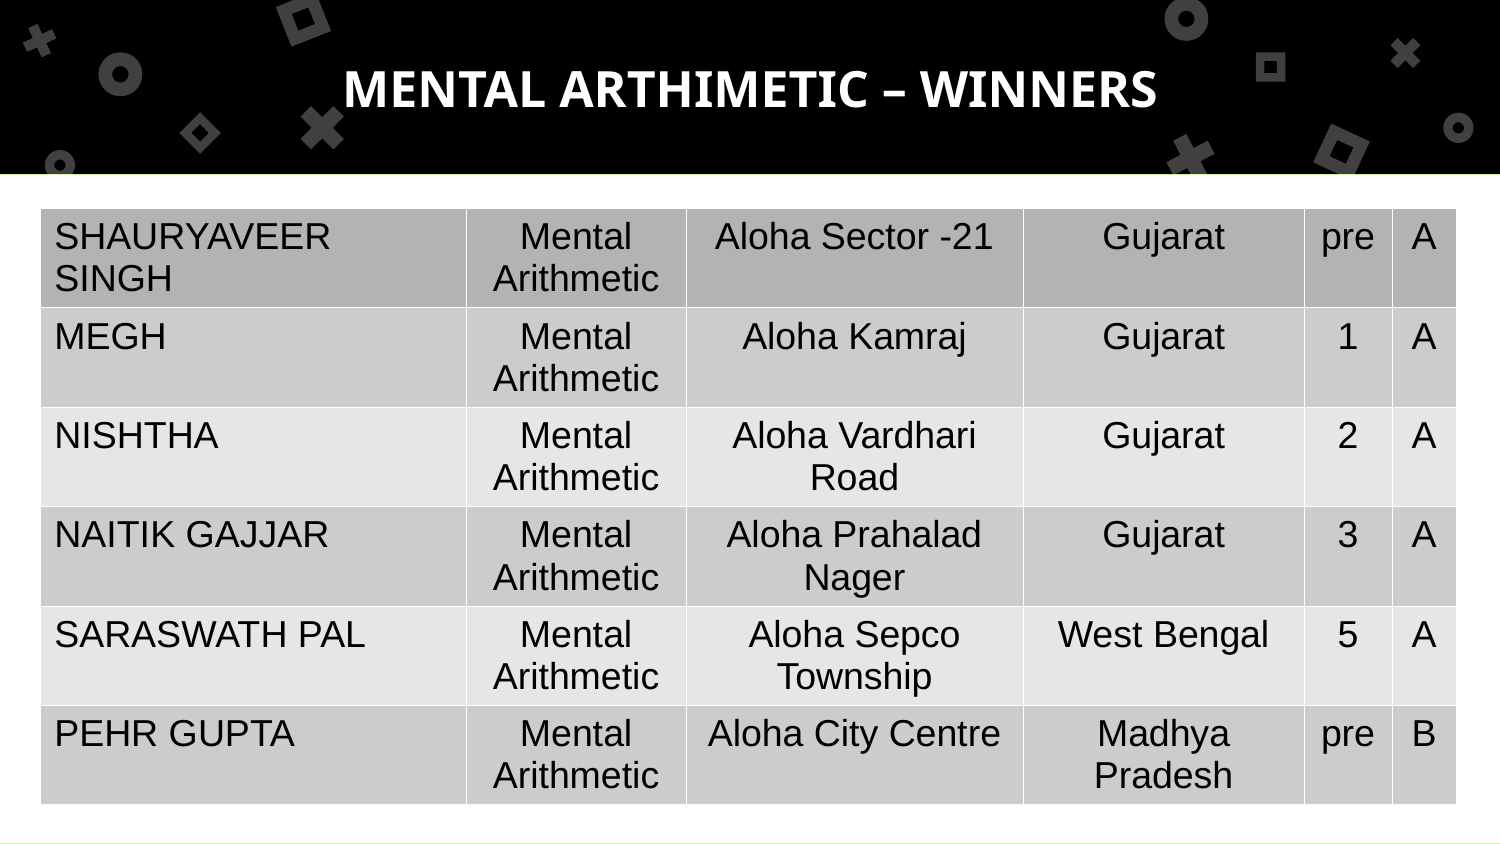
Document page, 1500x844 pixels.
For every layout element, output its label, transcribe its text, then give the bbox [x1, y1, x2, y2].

table_cell A [1393, 507, 1456, 606]
table_cell 1 [1305, 308, 1392, 407]
table_cell NISHTHA [41, 408, 466, 506]
table_cell West Bengal [1024, 607, 1304, 705]
table_header Aloha Sector -21 [687, 209, 1023, 307]
table_cell Aloha Kamraj [687, 308, 1023, 407]
table_cell MEGH [41, 308, 466, 407]
table_cell PEHR GUPTA [41, 706, 466, 804]
table_cell Mental Arithmetic [467, 308, 686, 407]
table_cell NAITIK GAJJAR [41, 507, 466, 606]
table_cell 3 [1305, 507, 1392, 606]
table_cell A [1393, 607, 1456, 705]
table_header Mental Arithmetic [467, 209, 686, 307]
table_cell Mental Arithmetic [467, 706, 686, 804]
table_cell B [1393, 706, 1456, 804]
table_cell Aloha Sepco Township [687, 607, 1023, 705]
table_cell 2 [1305, 408, 1392, 506]
table_header A [1393, 209, 1456, 307]
table_cell Aloha City Centre [687, 706, 1023, 804]
table_cell Gujarat [1024, 308, 1304, 407]
table_cell Aloha Prahalad Nager [687, 507, 1023, 606]
table_header Gujarat [1024, 209, 1304, 307]
table_cell Gujarat [1024, 507, 1304, 606]
table_cell Mental Arithmetic [467, 507, 686, 606]
table_cell pre [1305, 706, 1392, 804]
text_box MENTAL ARTHIMETIC – WINNERS [75, 0, 1425, 175]
table_cell A [1393, 308, 1456, 407]
table_cell Madhya Pradesh [1024, 706, 1304, 804]
table_cell Mental Arithmetic [467, 408, 686, 506]
table_header SHAURYAVEER SINGH [41, 209, 466, 307]
table_cell SARASWATH PAL [41, 607, 466, 705]
table_cell Aloha Vardhari Road [687, 408, 1023, 506]
table_cell A [1393, 408, 1456, 506]
table_header pre [1305, 209, 1392, 307]
table_cell Mental Arithmetic [467, 607, 686, 705]
table_cell Gujarat [1024, 408, 1304, 506]
table_cell 5 [1305, 607, 1392, 705]
